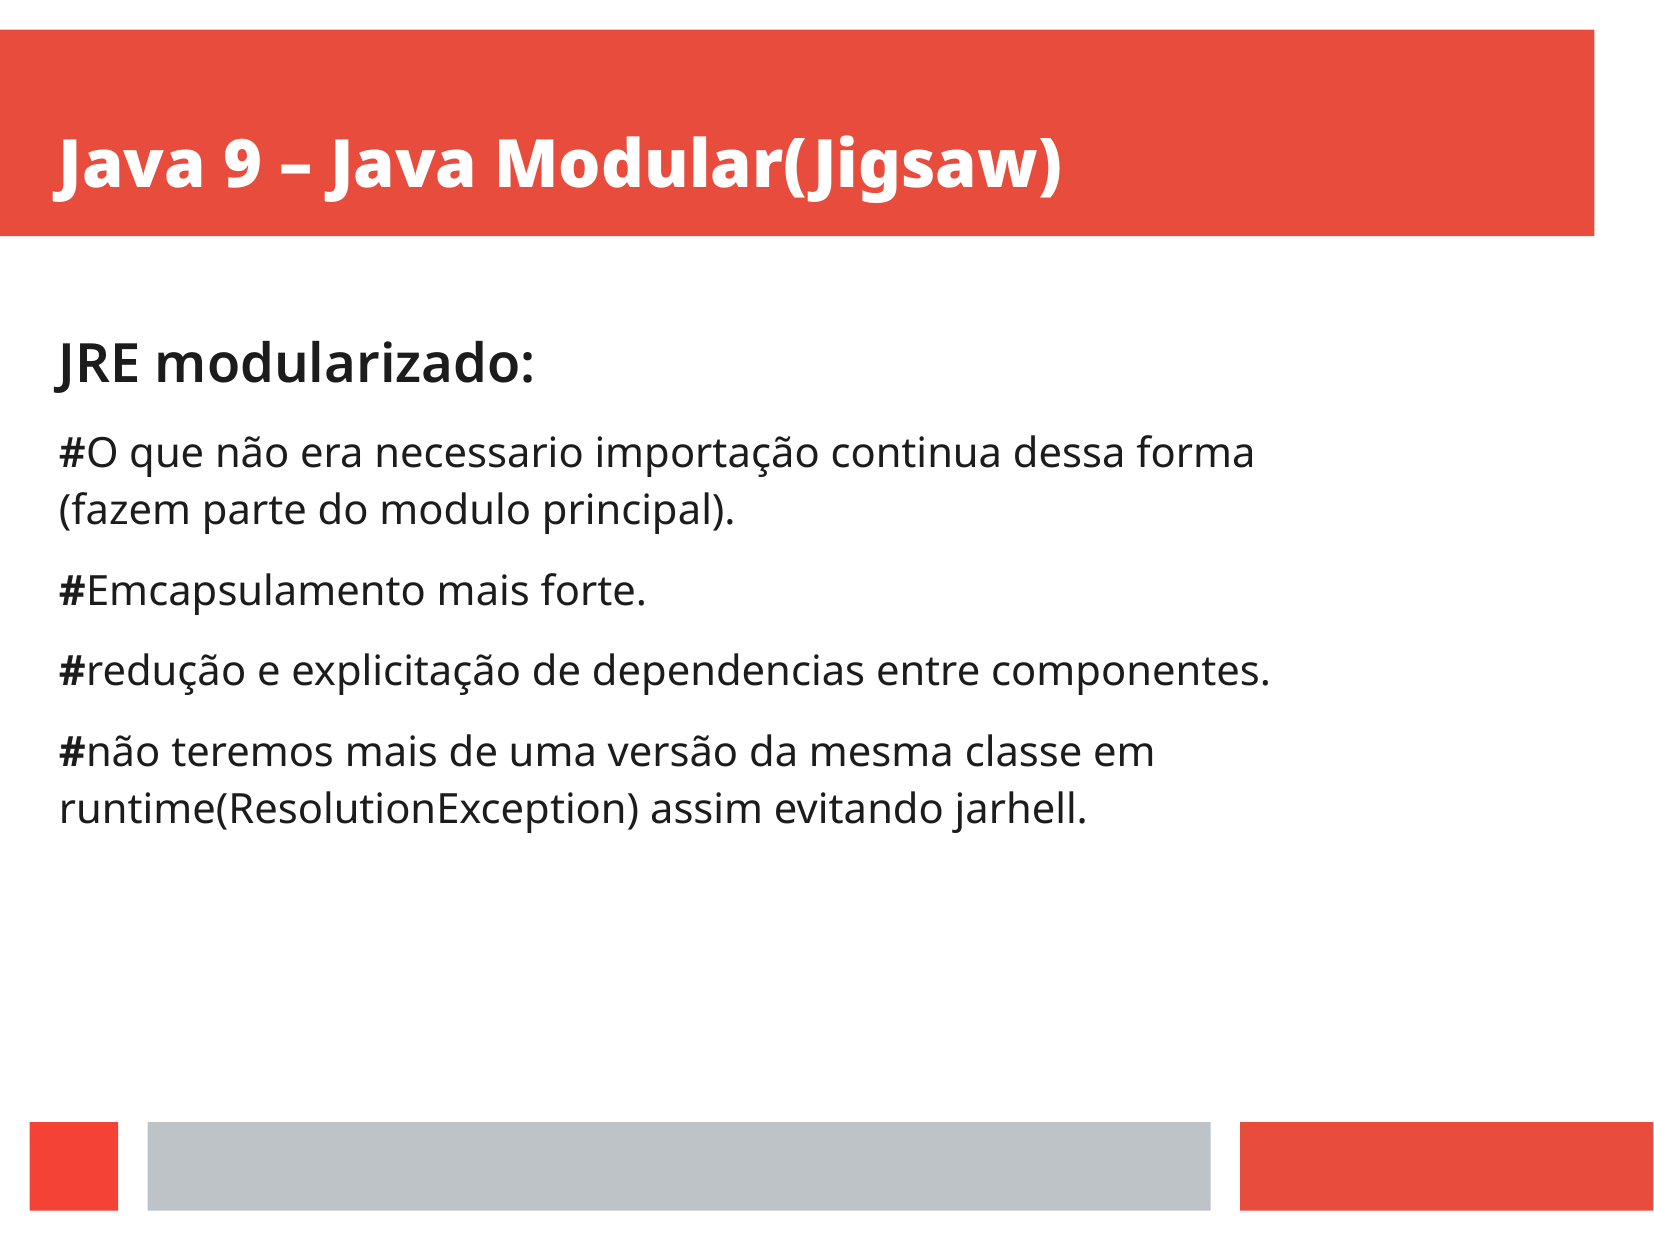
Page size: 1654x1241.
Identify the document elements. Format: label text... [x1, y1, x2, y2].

list JRE modularizado: #O que não era necessario importação continua dessa forma (fazem parte do modulo principal). #Emcapsulamento mais forte. #redução e explicitação de dependencias entre componentes. #não teremos mais de uma versão da mesma classe em runtime(ResolutionException) assim evitando jarhell. [59, 324, 1565, 1093]
title Java 9 – Java Modular(Jigsaw) [59, 59, 1595, 207]
